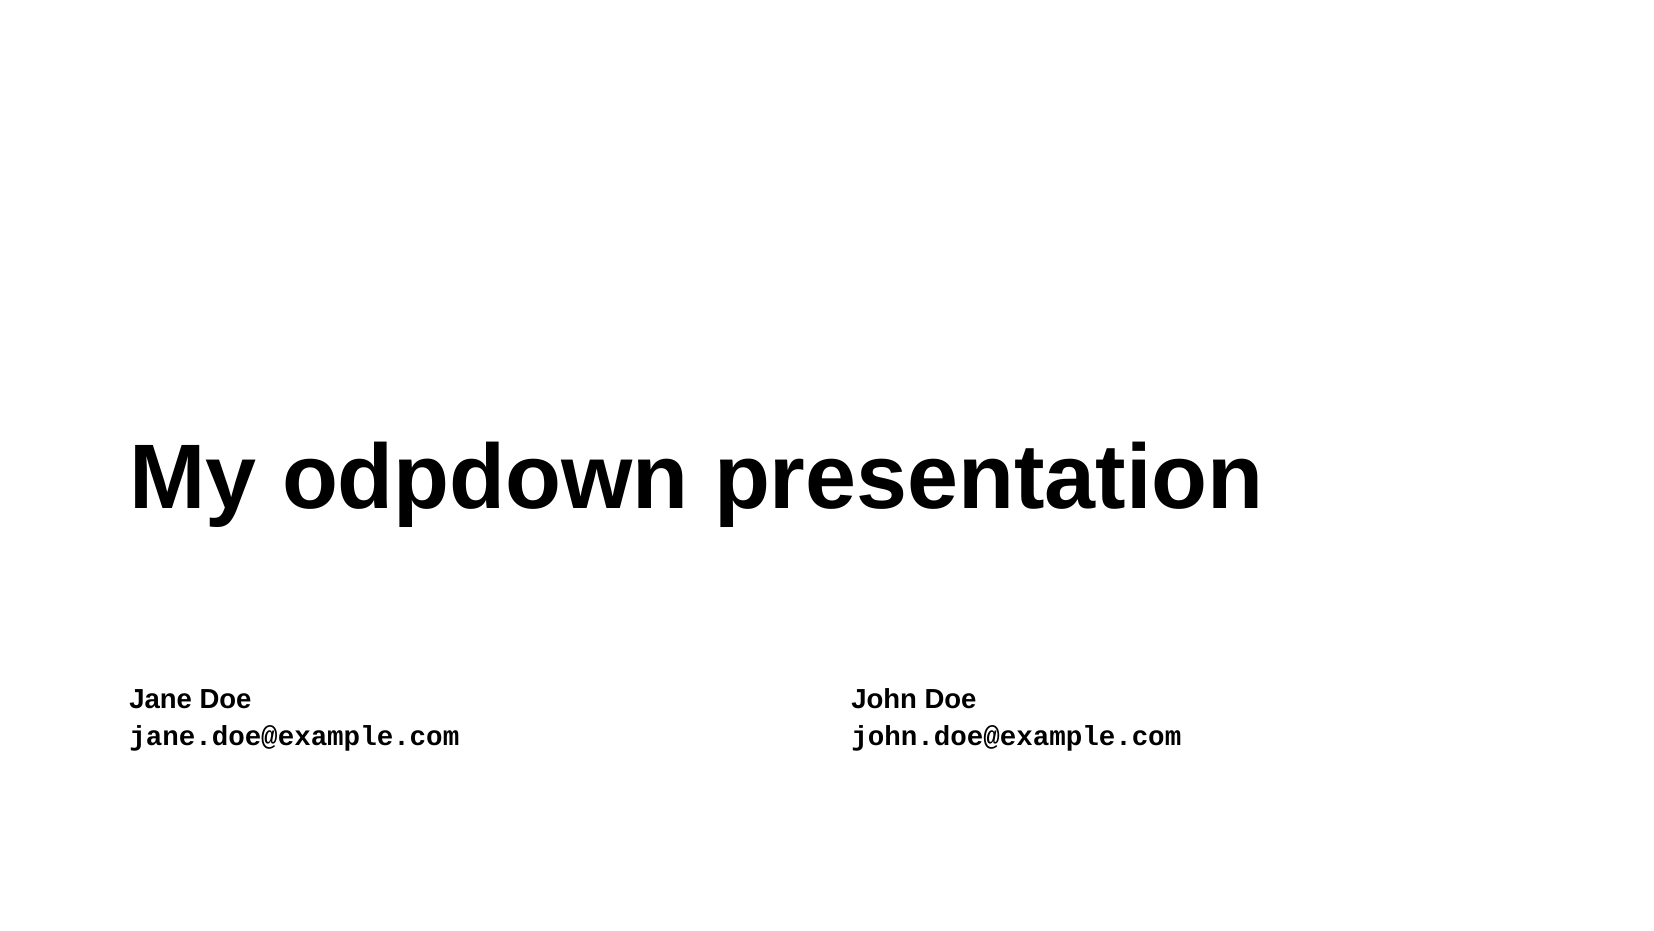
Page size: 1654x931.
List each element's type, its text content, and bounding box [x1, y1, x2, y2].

text_box Jane Doe jane.doe@example.com [129, 683, 851, 818]
title My odpdown presentation [129, 273, 1618, 529]
text_box John Doe john.doe@example.com [851, 683, 1610, 818]
